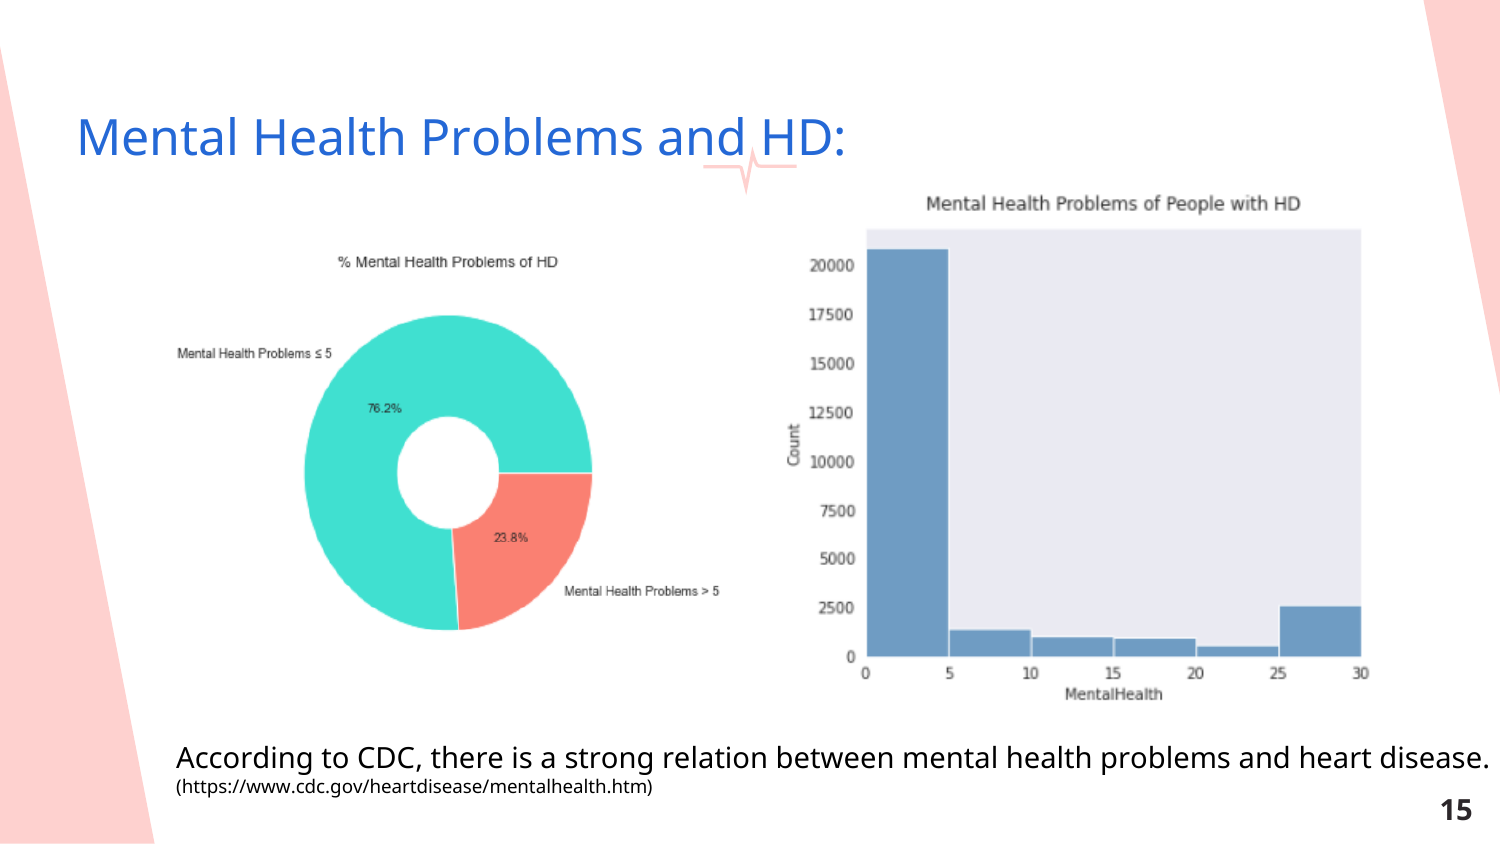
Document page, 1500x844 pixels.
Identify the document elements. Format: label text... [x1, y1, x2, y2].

text_box 15 [1424, 783, 1489, 830]
text_box According to CDC, there is a strong relation between mental health problems and heart disease. (https://www.cdc.gov/heartdisease/mentalhealth.htm) [161, 732, 1500, 806]
title Mental Health Problems and HD: [60, 90, 1060, 159]
picture [161, 236, 722, 651]
picture [778, 182, 1387, 705]
